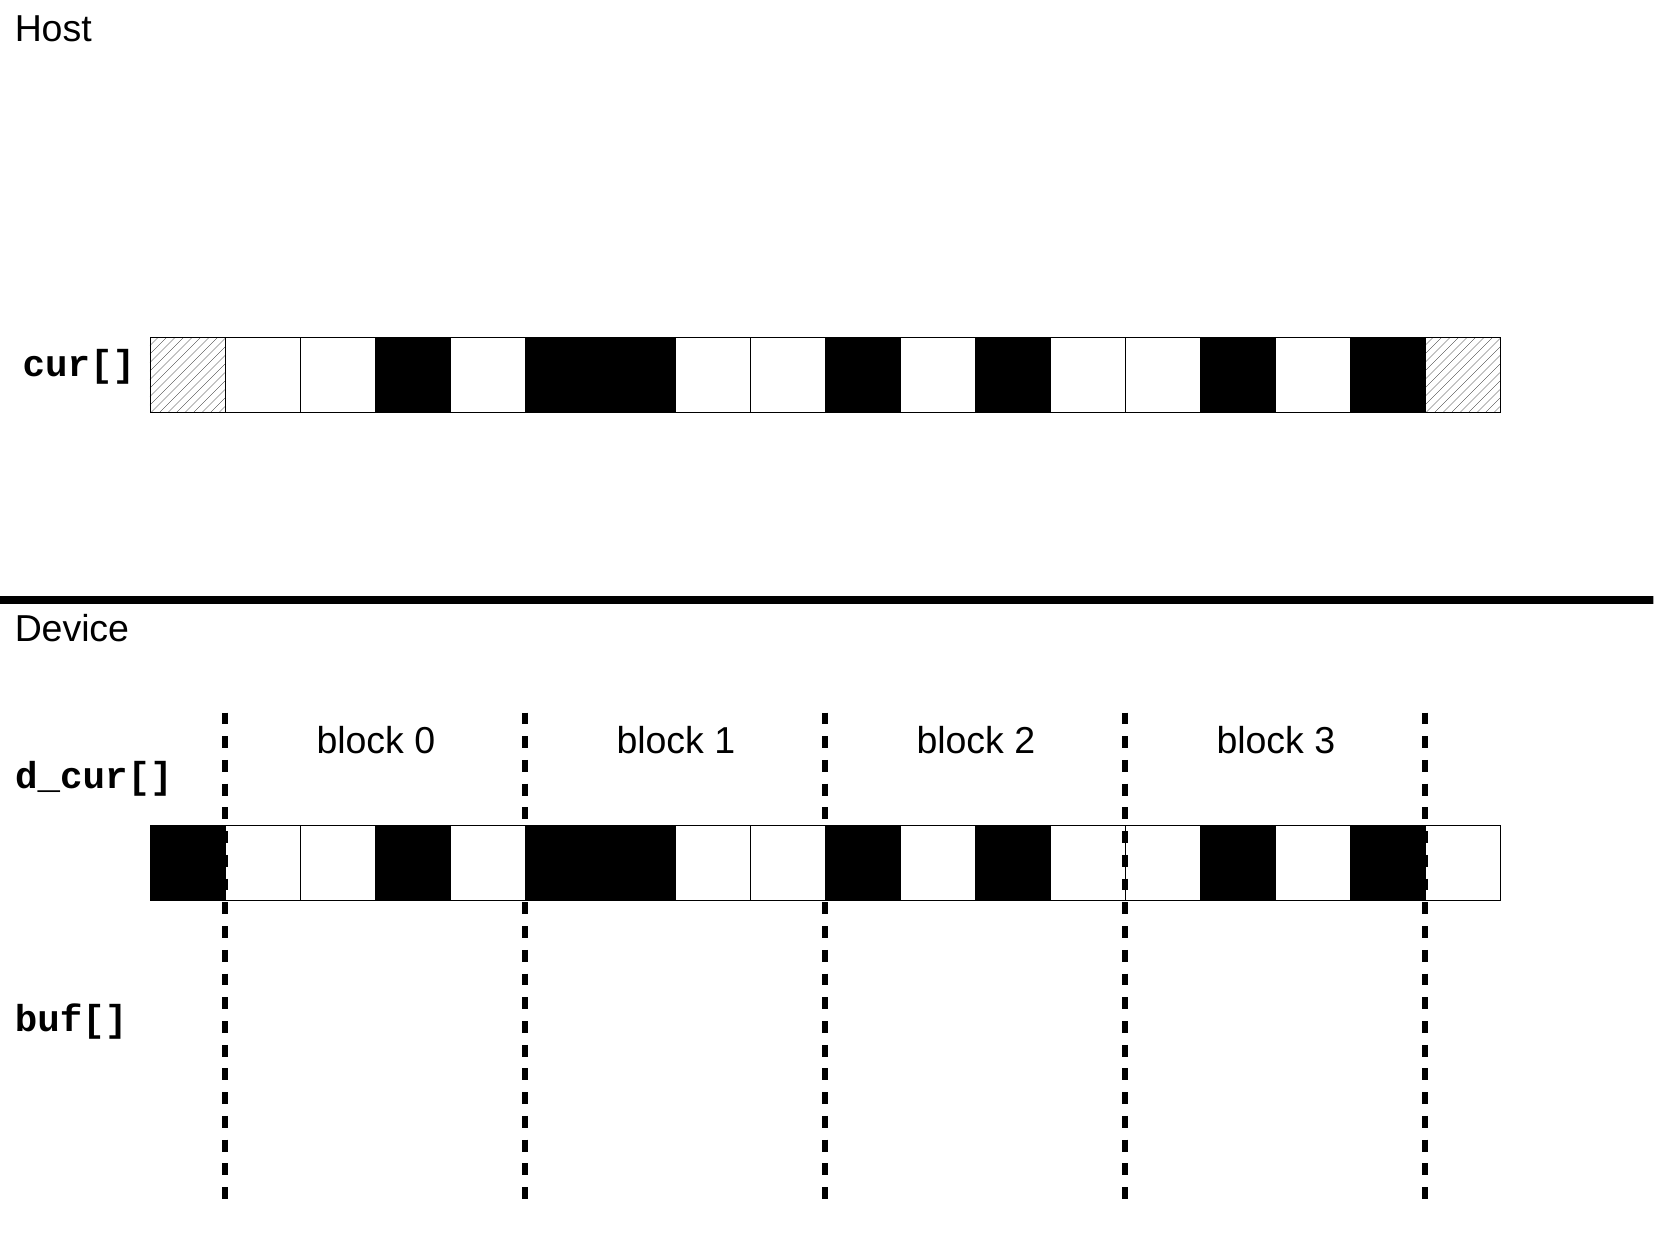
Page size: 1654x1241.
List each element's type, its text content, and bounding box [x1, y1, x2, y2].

text_box Device [0, 600, 144, 657]
text_box block 3 [1201, 712, 1351, 770]
text_box block 1 [601, 712, 751, 770]
text_box block 2 [901, 712, 1051, 770]
text_box cur[] [7, 337, 150, 395]
text_box [150, 825, 1501, 901]
text_box [150, 337, 1501, 413]
text_box buf[] [0, 992, 143, 1051]
text_box d_cur[] [0, 750, 188, 808]
text_box block 0 [301, 712, 451, 770]
text_box Host [0, 0, 107, 57]
